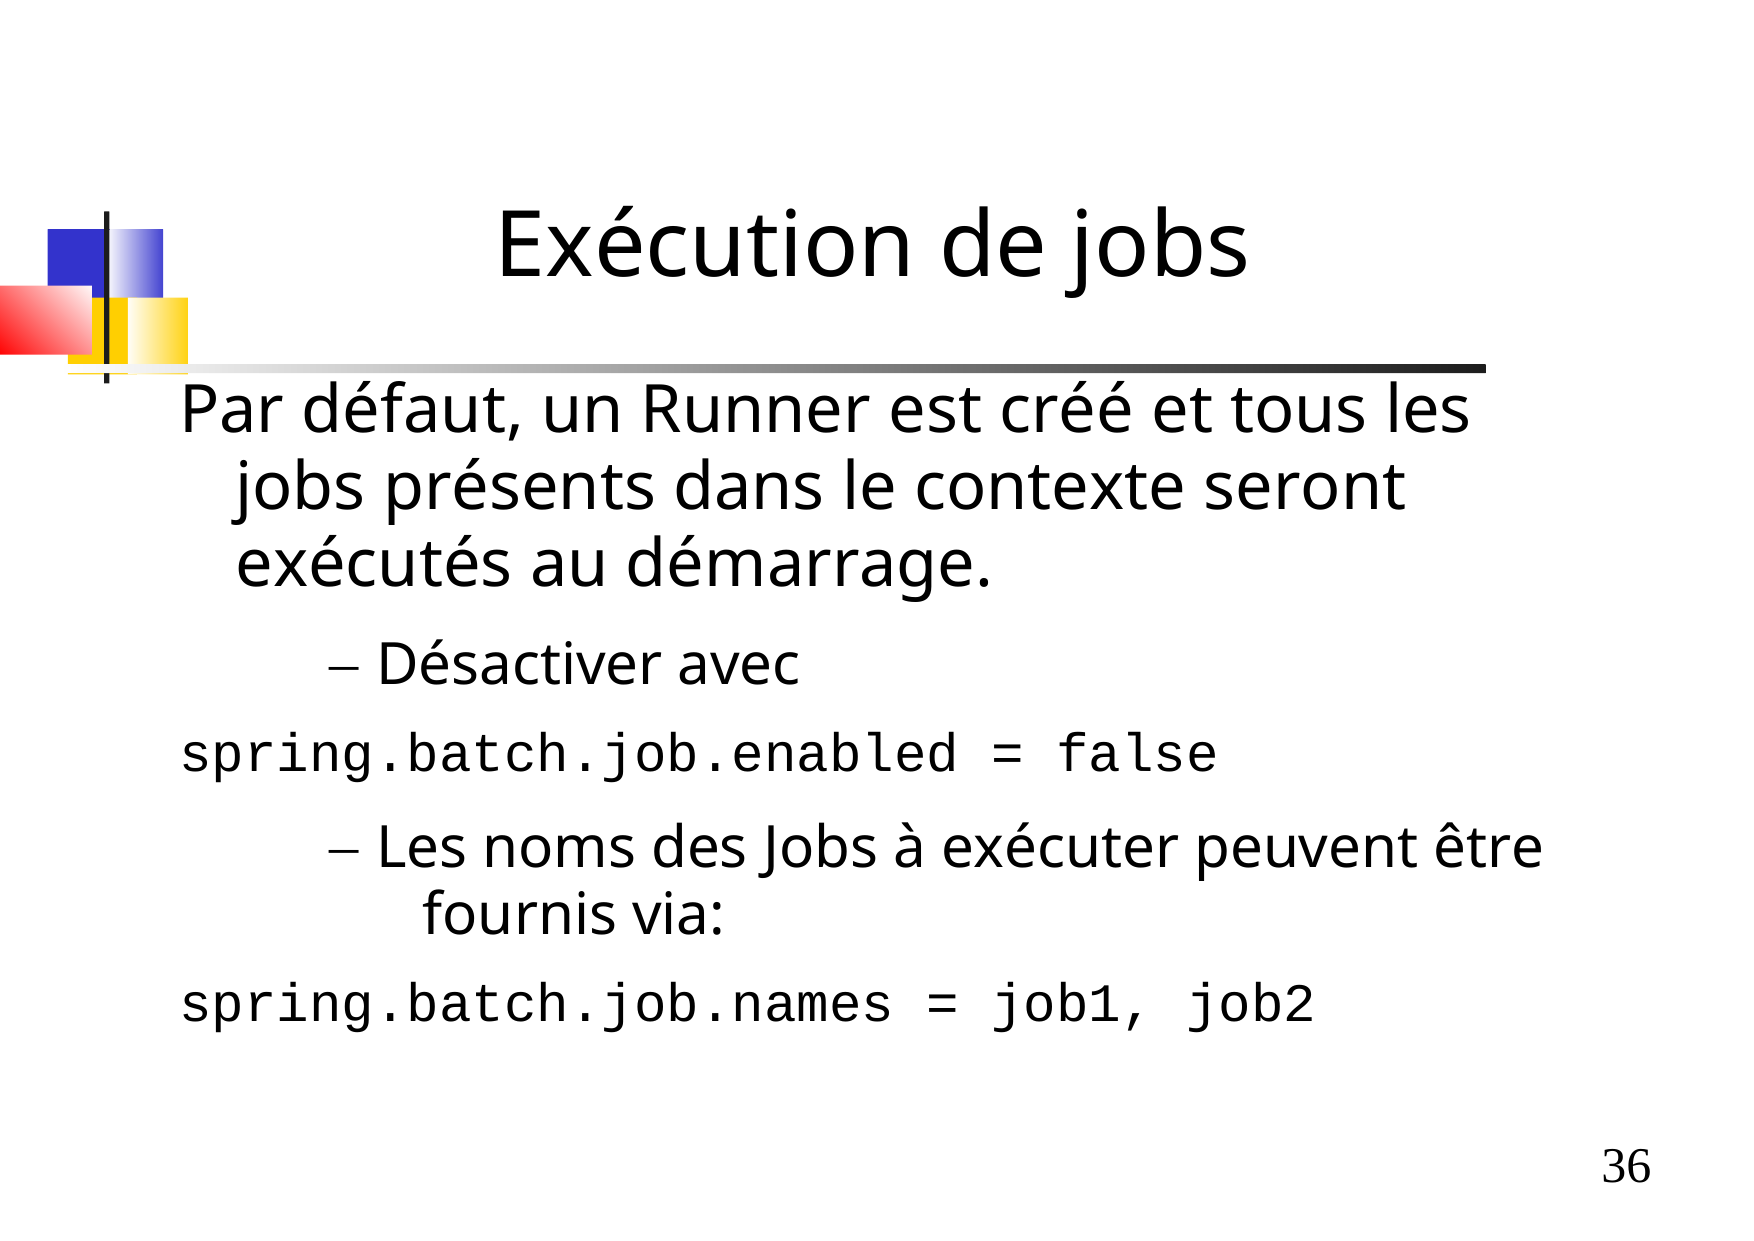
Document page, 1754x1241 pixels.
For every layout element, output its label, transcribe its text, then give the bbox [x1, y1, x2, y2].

list Par défaut, un Runner est créé et tous les jobs présents dans le contexte seront exécutés au démarrage. Désactiver avec spring.batch.job.enabled = false Les noms des Jobs à exécuter peuvent être fournis via: spring.batch.job.names = job1, job2 [177, 371, 1567, 1091]
title Exécution de jobs [179, 139, 1567, 351]
